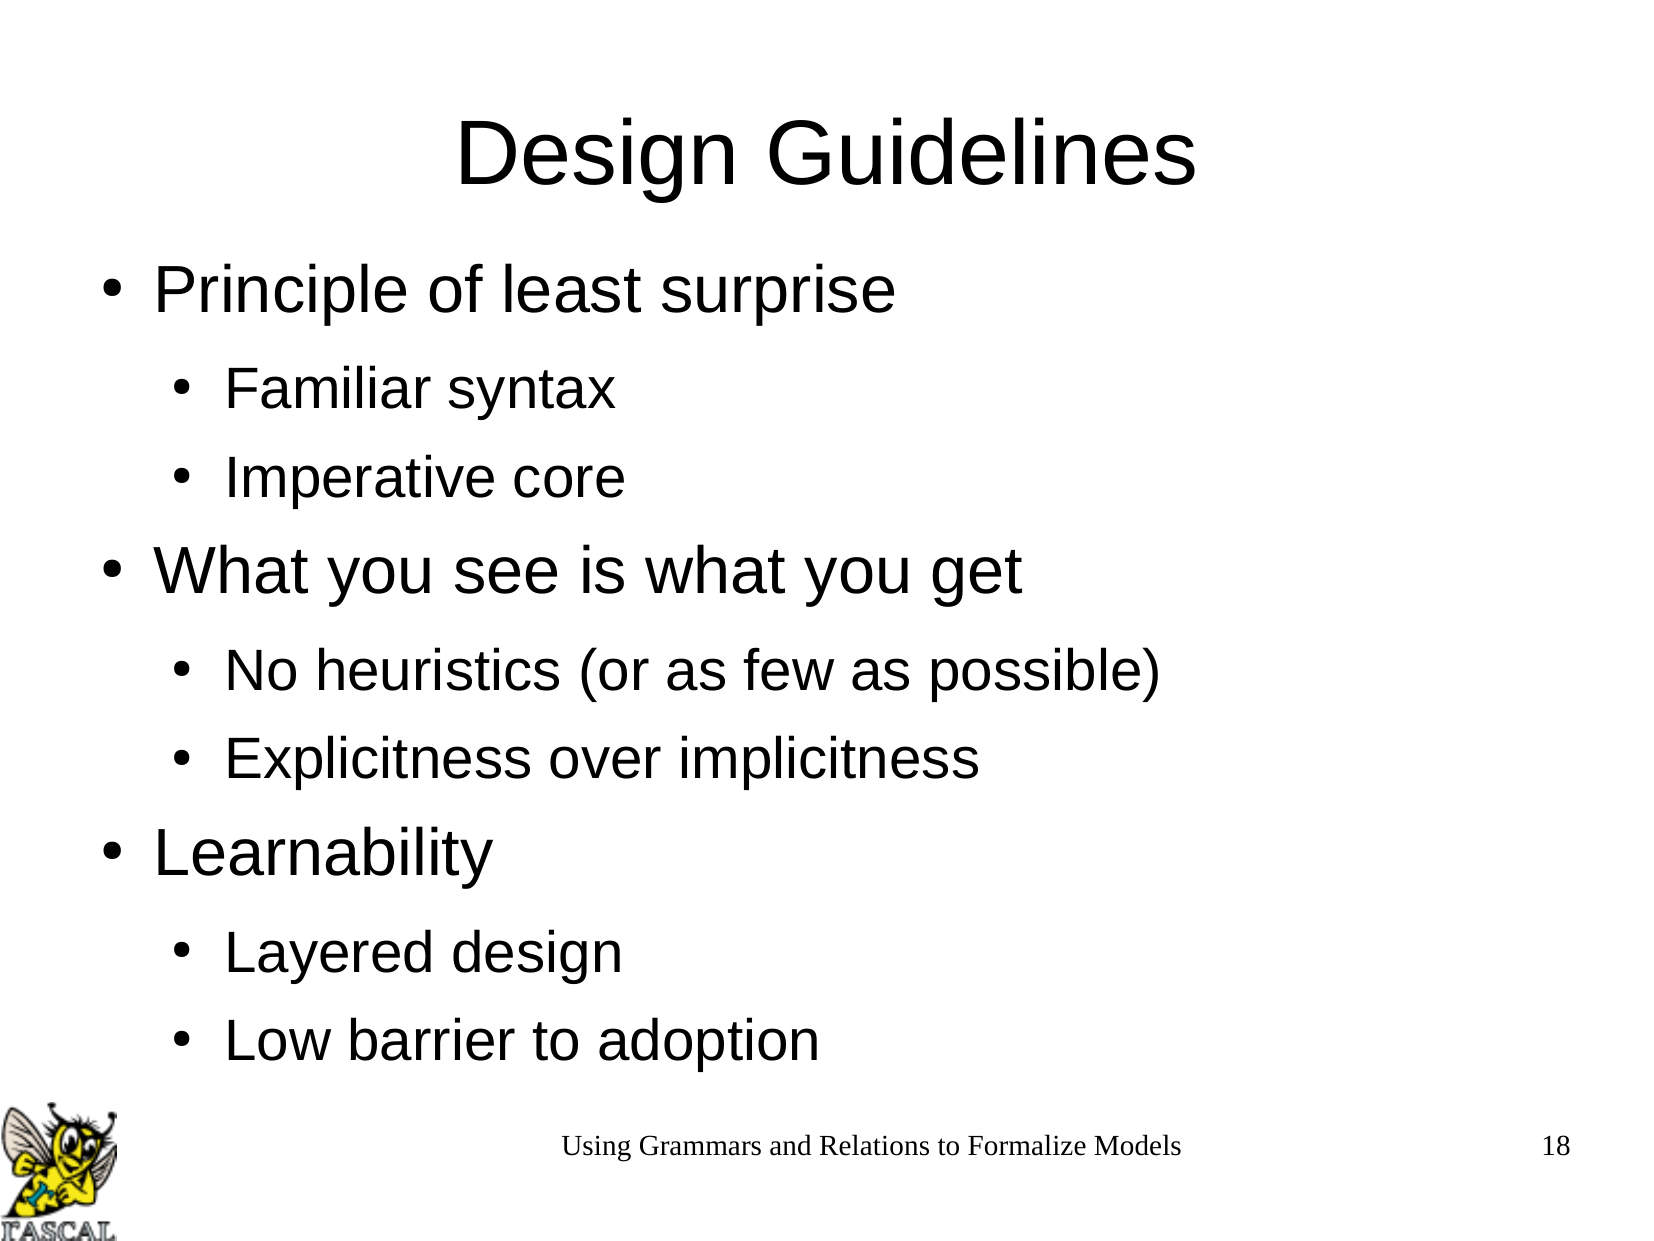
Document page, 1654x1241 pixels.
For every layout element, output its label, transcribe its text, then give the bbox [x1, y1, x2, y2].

picture [0, 1102, 117, 1241]
list Principle of least surprise Familiar syntax Imperative core What you see is what you get No heuristics (or as few as possible) Explicitness over implicitness Learnability Layered design Low barrier to adoption [82, 251, 1571, 1097]
title Design Guidelines [82, 49, 1571, 251]
